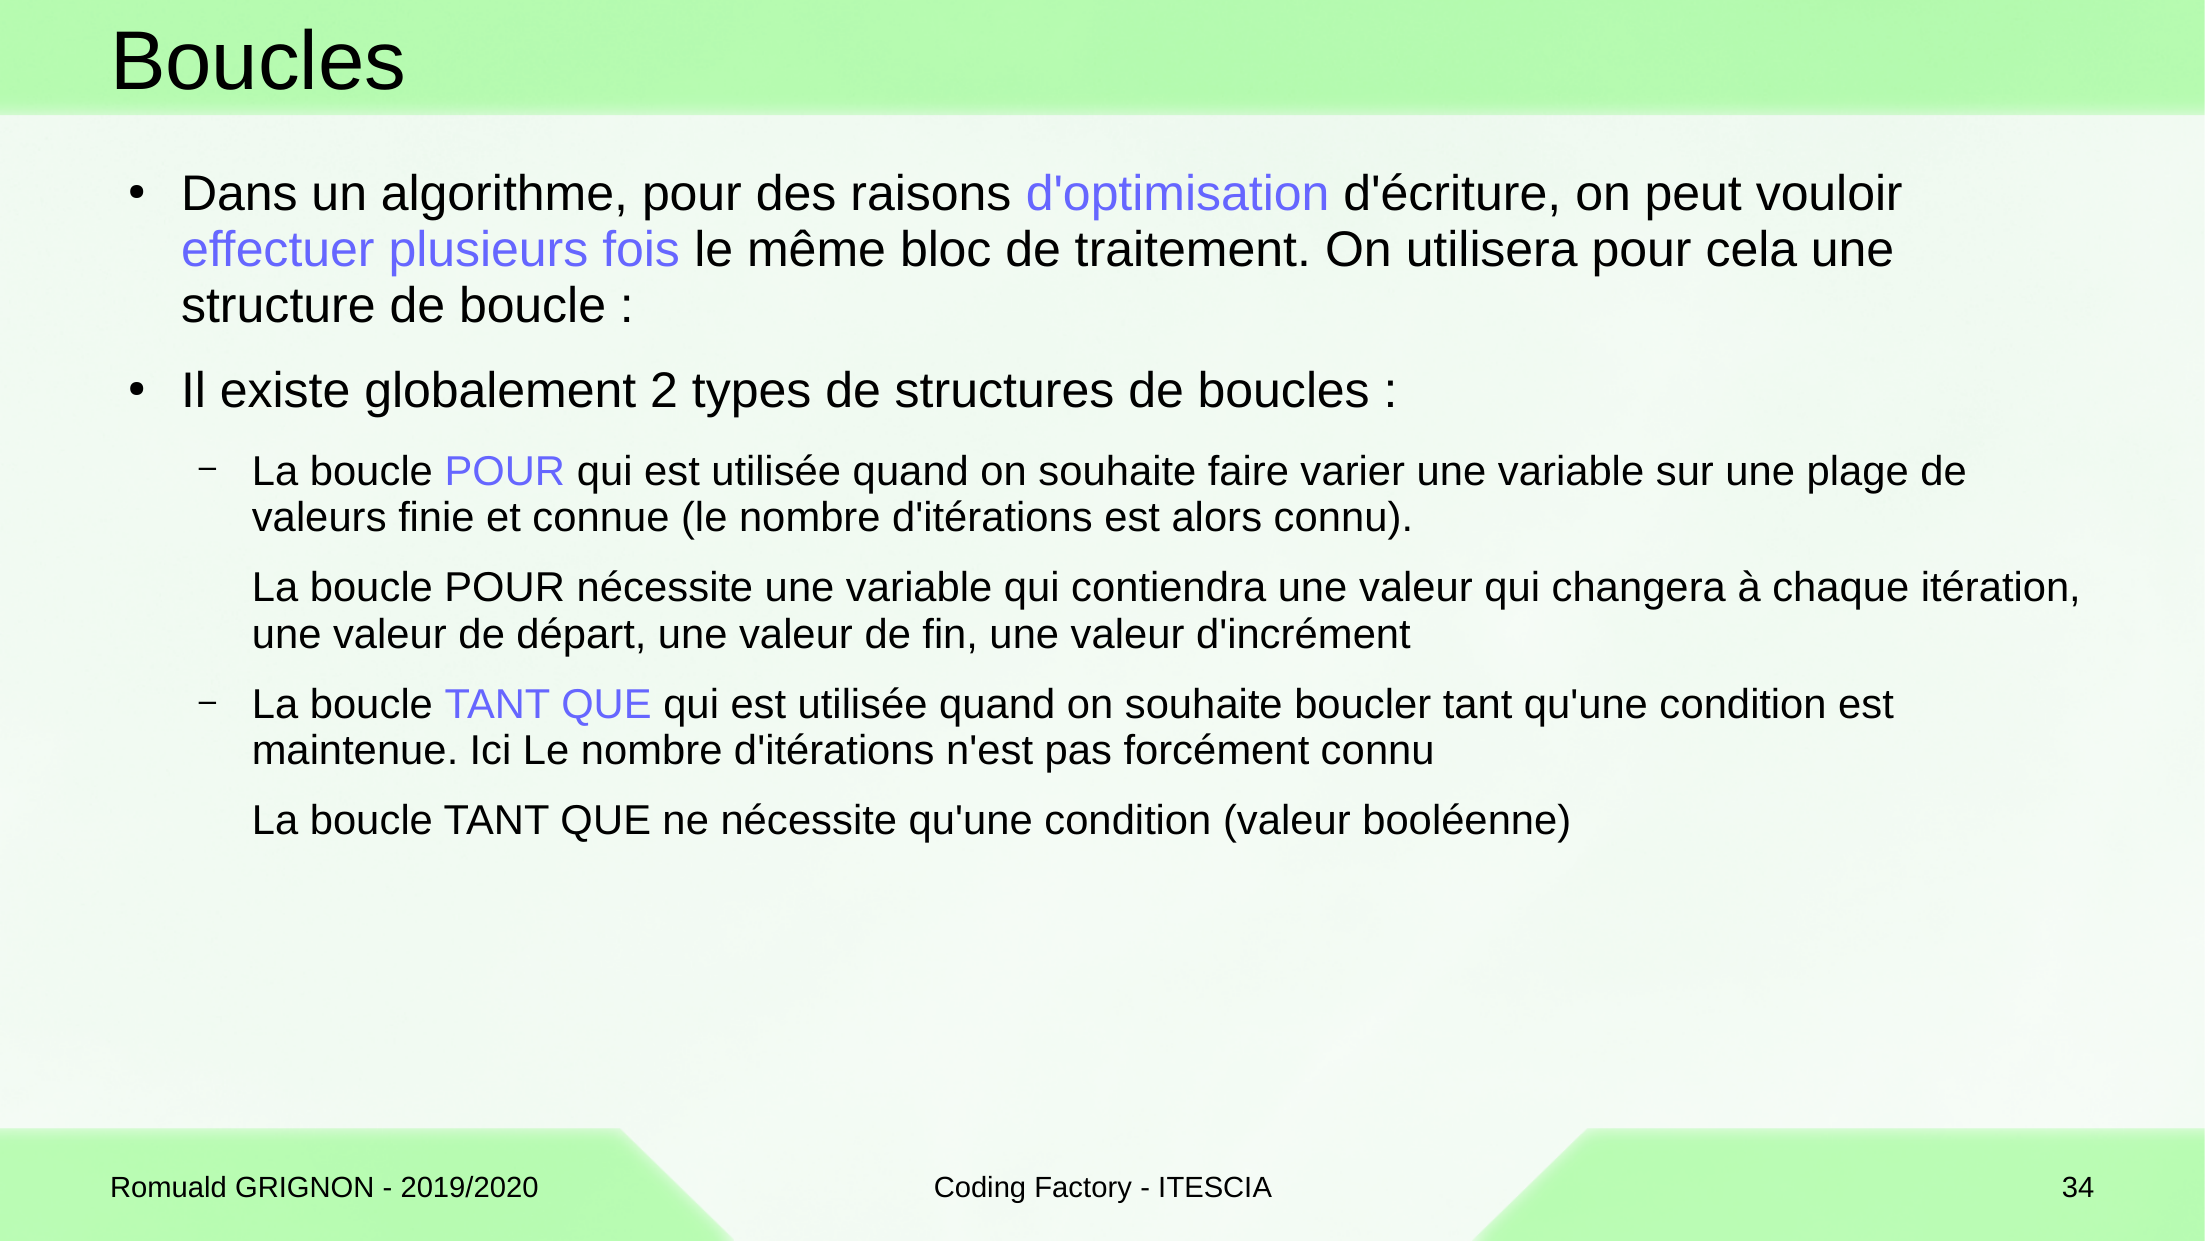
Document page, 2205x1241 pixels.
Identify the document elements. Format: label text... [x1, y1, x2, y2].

picture [0, 0, 2205, 1241]
title Boucles [110, 49, 2095, 236]
list Dans un algorithme, pour des raisons d'optimisation d'écriture, on peut vouloir effectuer plusieurs fois le même bloc de traitement. On utilisera pour cela une structure de boucle : Il existe globalement 2 types de structures de boucles : La boucle POUR qui est utilisée quand on souhaite faire varier une variable sur une plage de valeurs finie et connue (le nombre d'itérations est alors connu). La boucle POUR nécessite une variable qui contiendra une valeur qui changera à chaque itération, une valeur de départ, une valeur de fin, une valeur d'incrément La boucle TANT QUE qui est utilisée quand on souhaite boucler tant qu'une condition est maintenue. Ici Le nombre d'itérations n'est pas forcément connu La boucle TANT QUE ne nécessite qu'une condition (valeur booléenne) [110, 236, 2095, 961]
